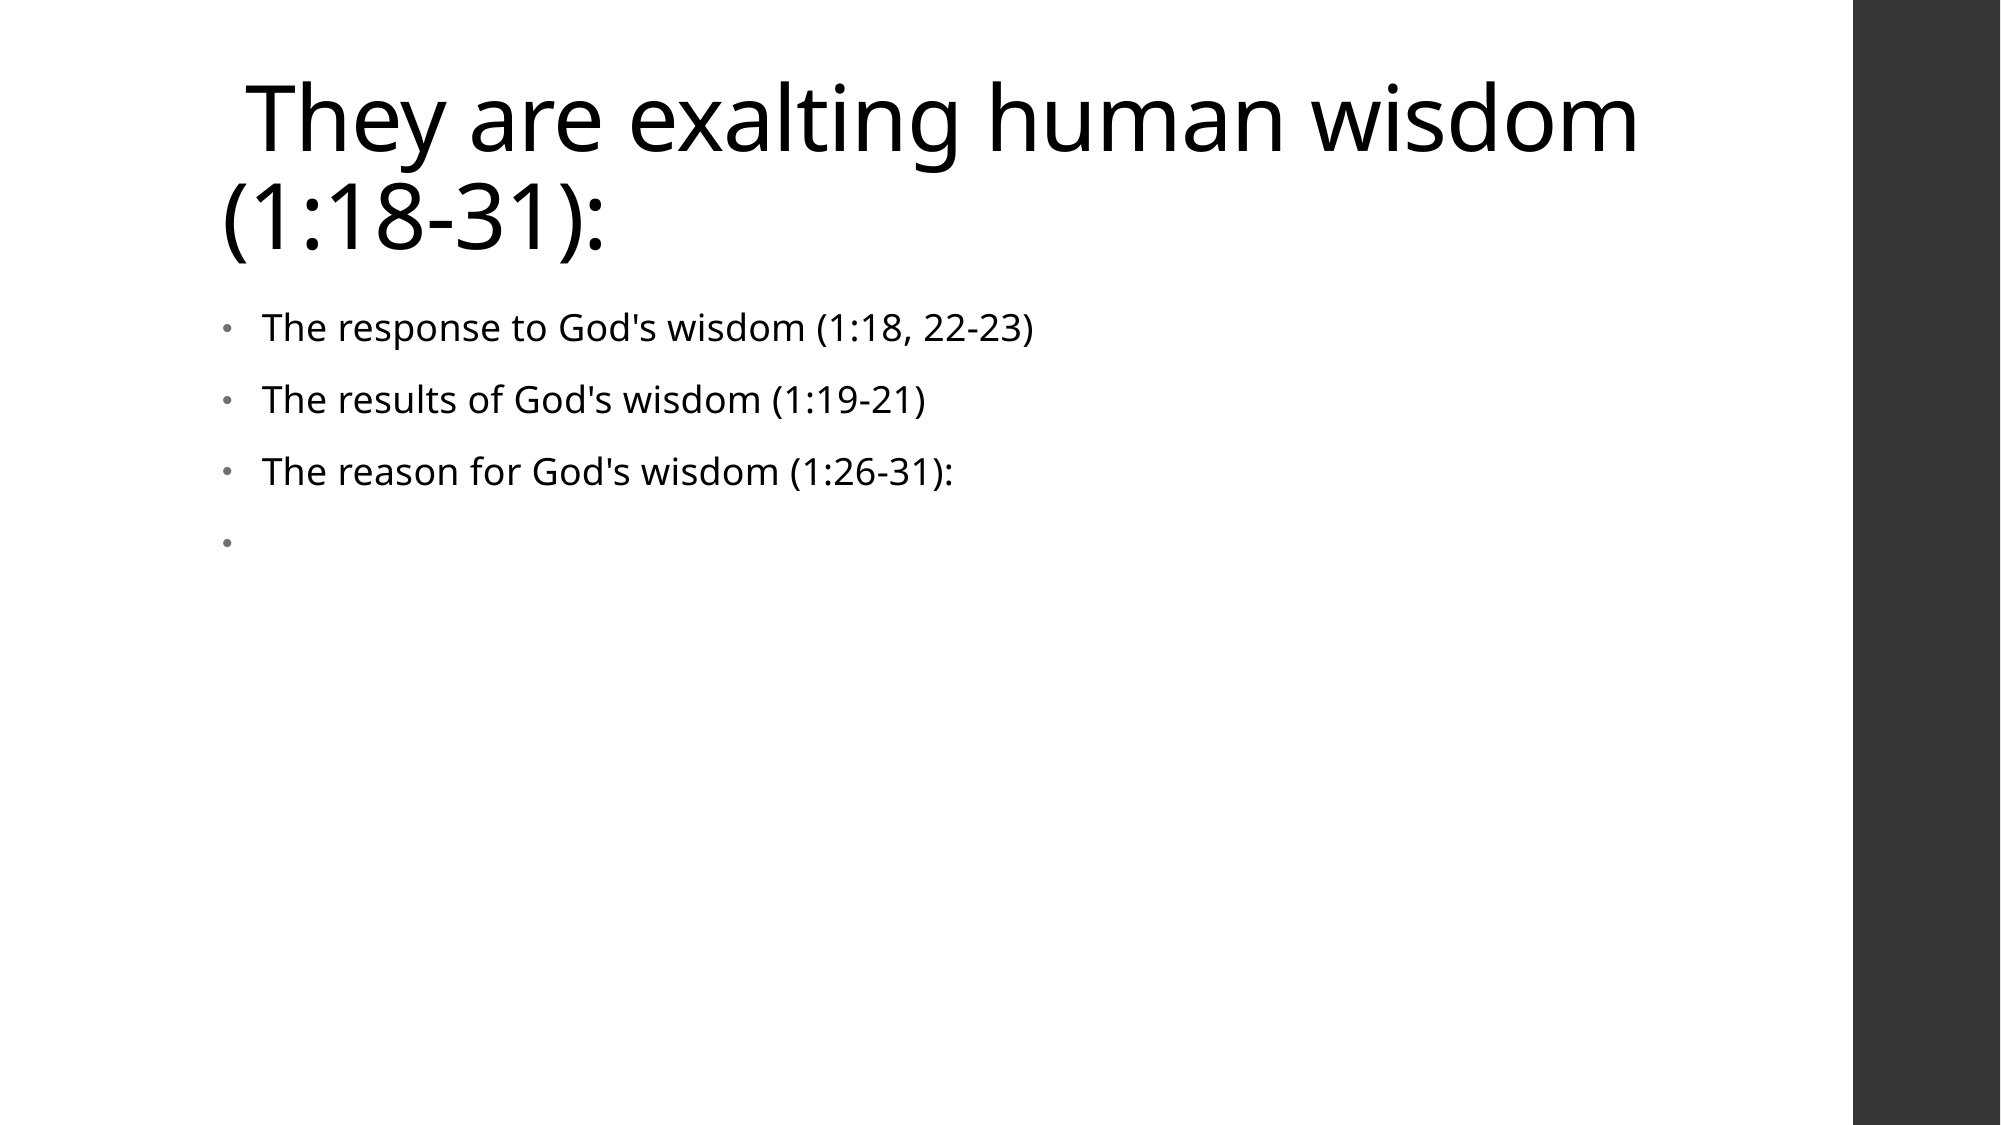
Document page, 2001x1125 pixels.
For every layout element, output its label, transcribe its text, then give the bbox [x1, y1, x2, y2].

list The response to God's wisdom (1:18, 22-23) The results of God's wisdom (1:19-21) The reason for God's wisdom (1:26-31): [206, 299, 1617, 1014]
title They are exalting human wisdom (1:18-31): [206, 60, 1797, 278]
